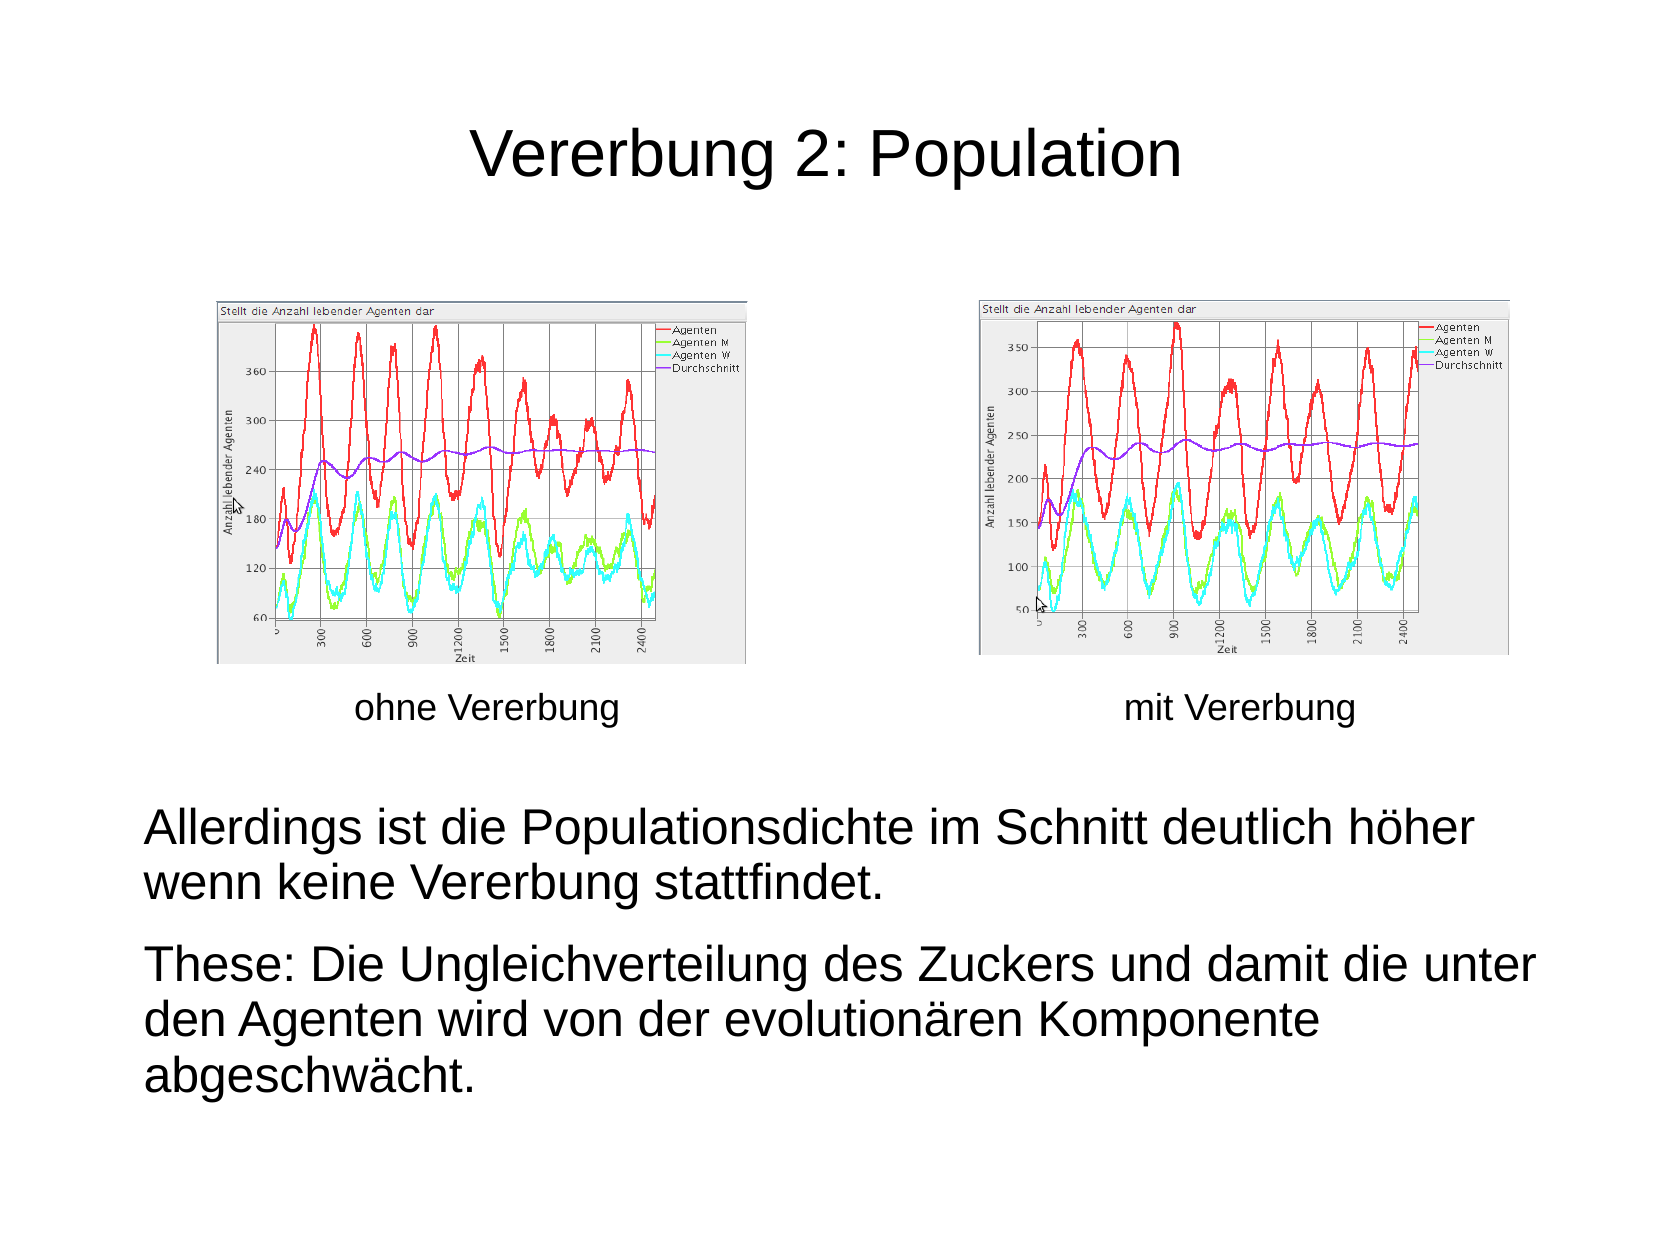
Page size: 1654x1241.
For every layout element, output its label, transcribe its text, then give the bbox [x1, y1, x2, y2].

chart [845, 290, 1572, 681]
text_box ohne Vererbung [206, 679, 768, 736]
list Allerdings ist die Populationsdichte im Schnitt deutlich höher wenn keine Vererbung stattfindet. These: Die Ungleichverteilung des Zuckers und damit die unter den Agenten wird von der evolutionären Komponente abgeschwächt. [82, 717, 1571, 1109]
title Vererbung 2: Population [82, 49, 1571, 257]
chart [82, 290, 809, 681]
text_box mit Vererbung [974, 679, 1506, 736]
